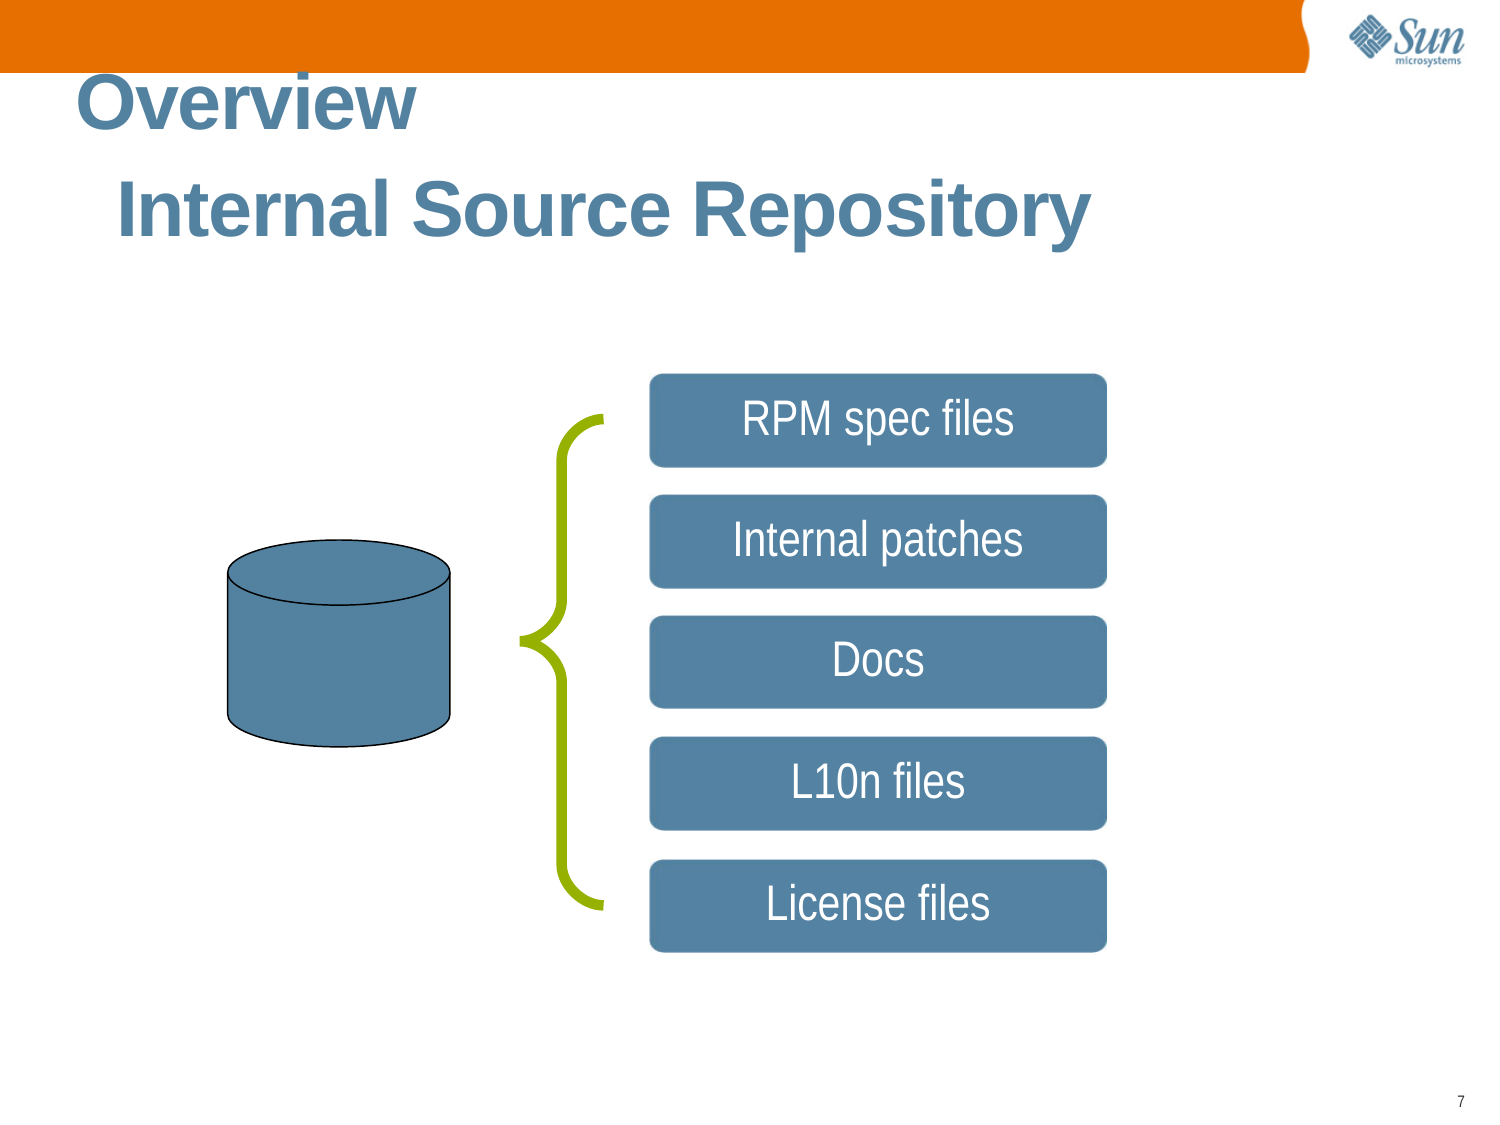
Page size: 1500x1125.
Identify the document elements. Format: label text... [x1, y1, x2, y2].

picture [649, 615, 1107, 709]
text_box [227, 539, 450, 747]
picture [649, 373, 1107, 468]
picture [649, 736, 1107, 831]
picture [649, 859, 1107, 953]
title Overview Internal Source Repository [75, 87, 1479, 283]
picture [649, 494, 1107, 589]
picture [0, 0, 1500, 73]
